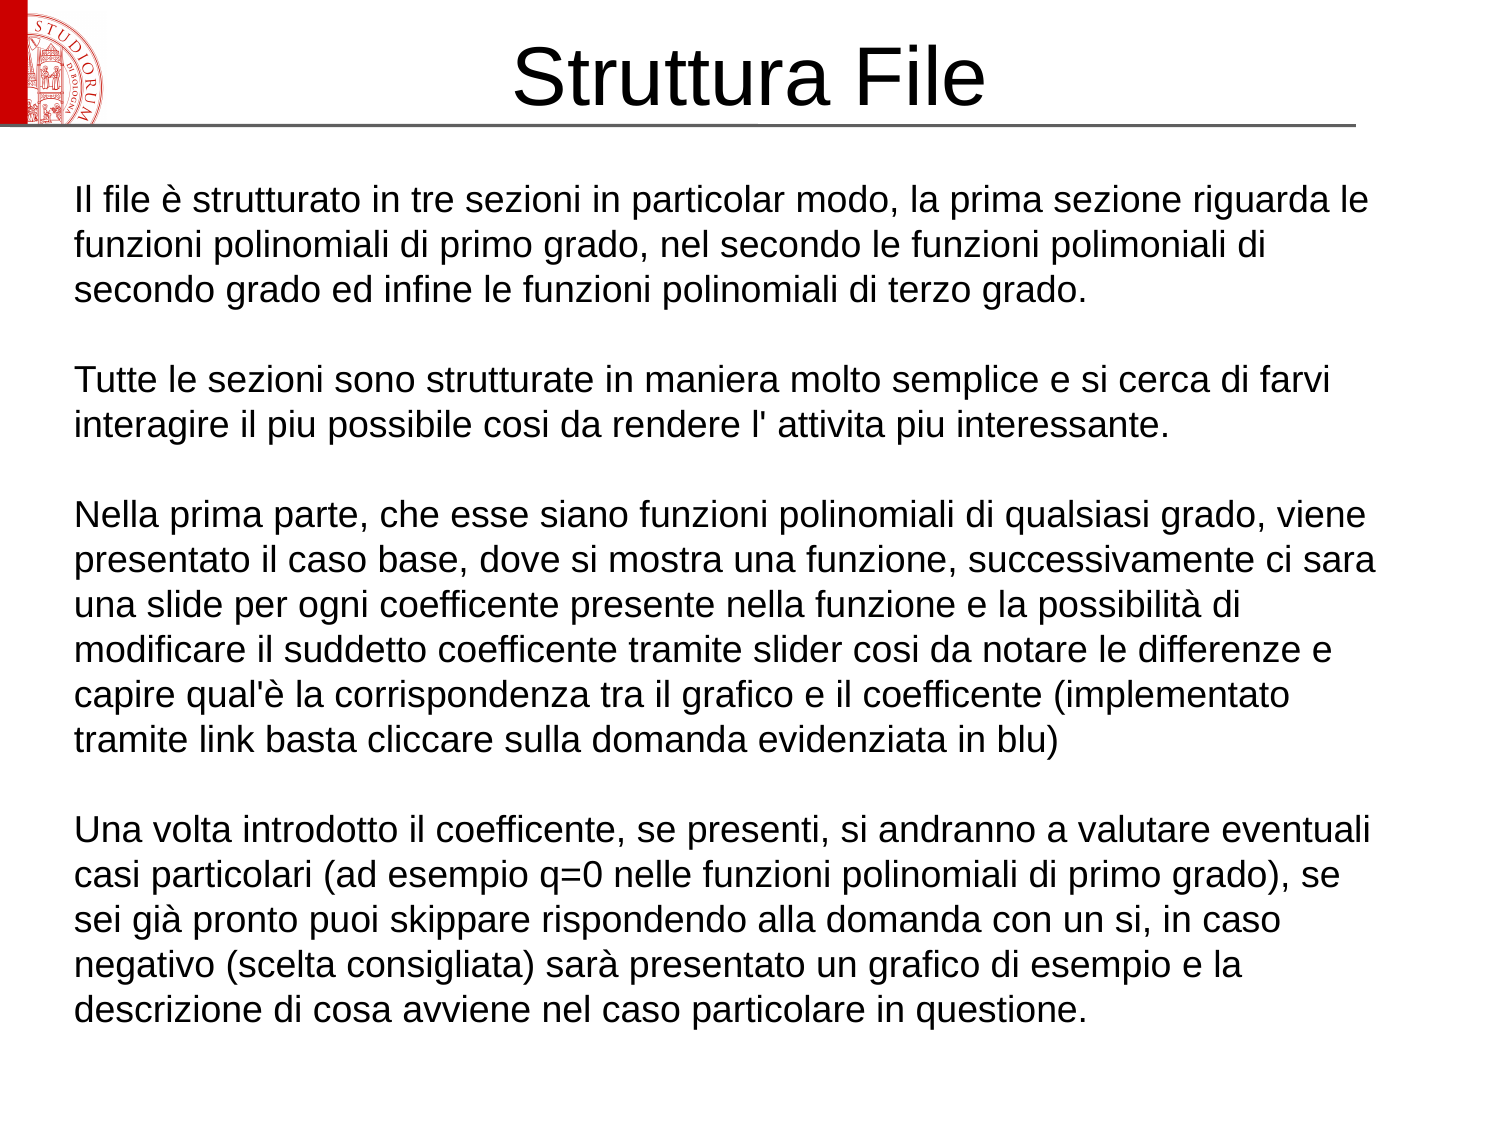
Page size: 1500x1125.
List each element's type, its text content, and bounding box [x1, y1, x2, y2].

list Il file è strutturato in tre sezioni in particolar modo, la prima sezione riguarda le funzioni polinomiali di primo grado, nel secondo le funzioni polimoniali di secondo grado ed infine le funzioni polinomiali di terzo grado. Tutte le sezioni sono strutturate in maniera molto semplice e si cerca di farvi interagire il piu possibile cosi da rendere l' attivita piu interessante. Nella prima parte, che esse siano funzioni polinomiali di qualsiasi grado, viene presentato il caso base, dove si mostra una funzione, successivamente ci sara una slide per ogni coefficente presente nella funzione e la possibilità di modificare il suddetto coefficente tramite slider cosi da notare le differenze e capire qual'è la corrispondenza tra il grafico e il coefficente (implementato tramite link basta cliccare sulla domanda evidenziata in blu) Una volta introdotto il coefficente, se presenti, si andranno a valutare eventuali casi particolari (ad esempio q=0 nelle funzioni polinomiali di primo grado), se sei già pronto puoi skippare rispondendo alla domanda con un si, in caso negativo (scelta consigliata) sarà presentato un grafico di esempio e la descrizione di cosa avviene nel caso particolare in questione. [59, 159, 1409, 1004]
picture [28, 11, 107, 123]
title Struttura File [75, 7, 1425, 114]
